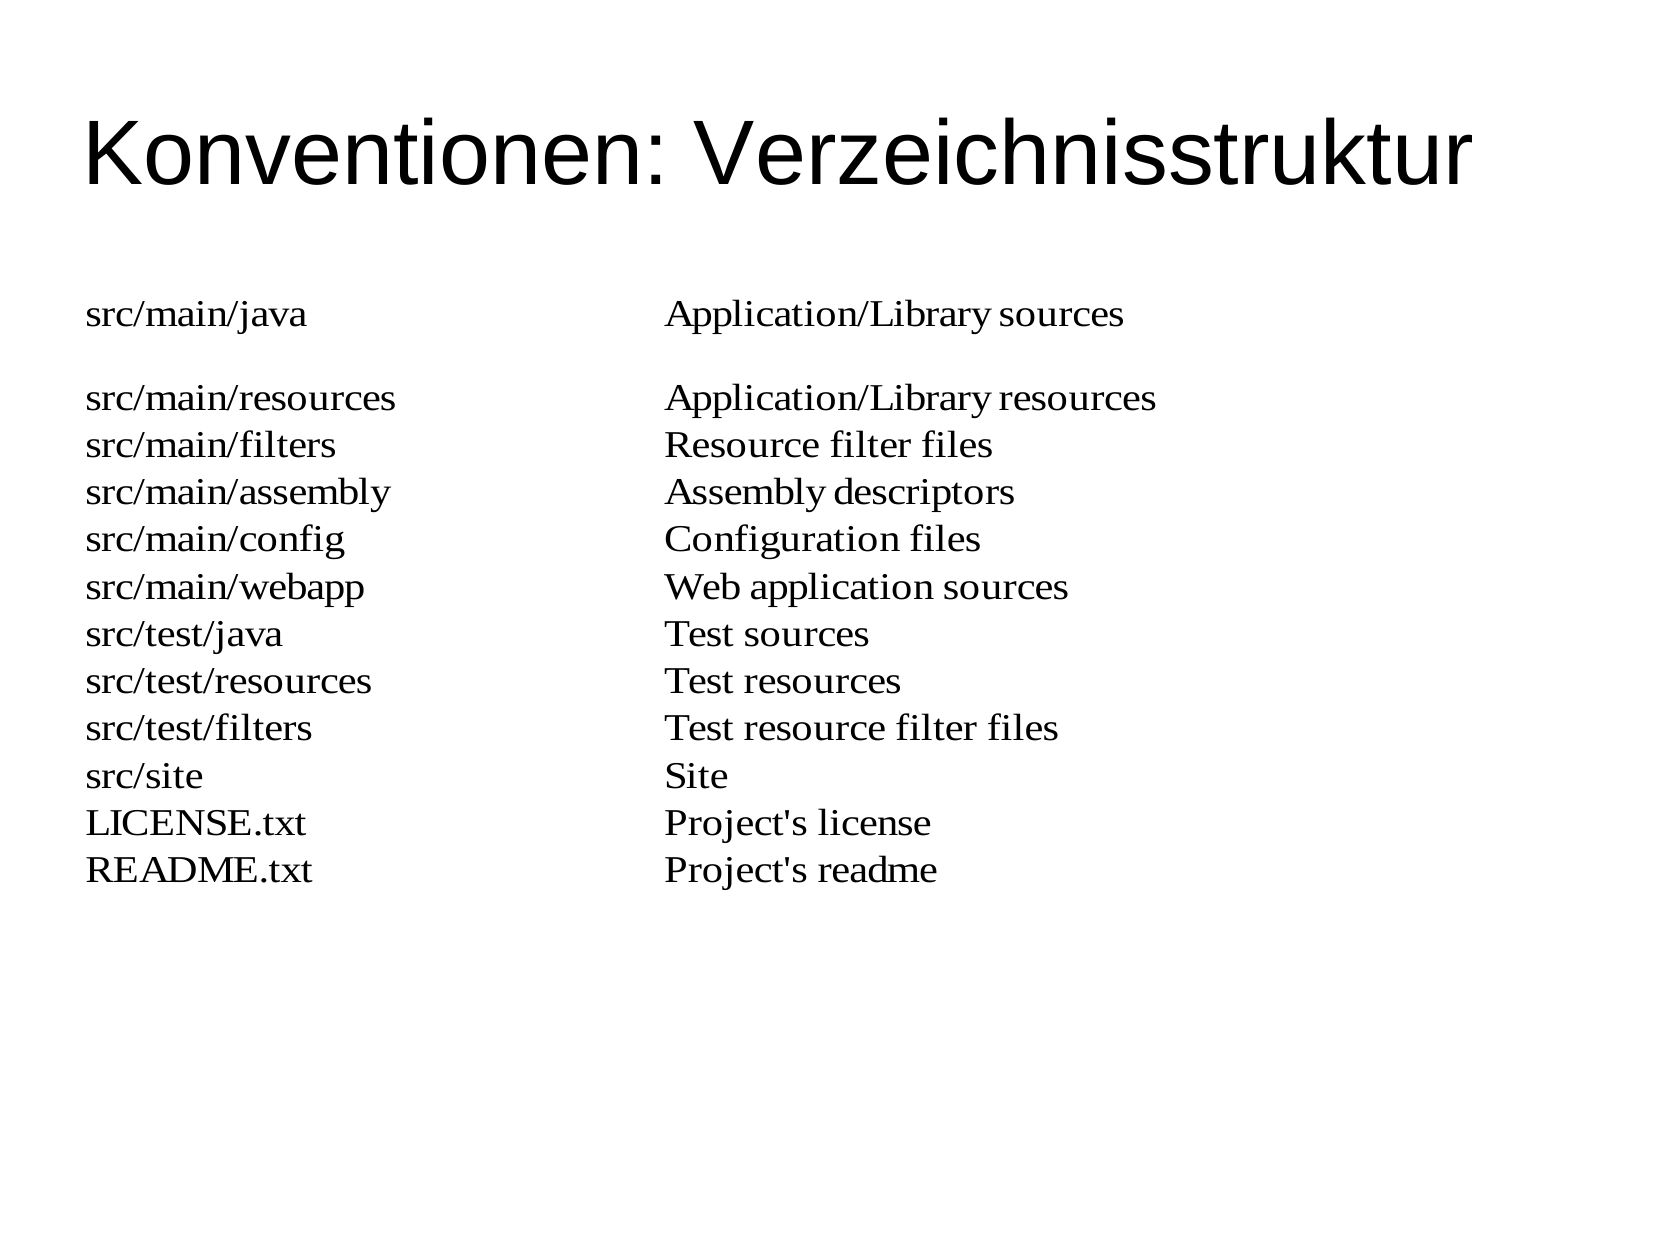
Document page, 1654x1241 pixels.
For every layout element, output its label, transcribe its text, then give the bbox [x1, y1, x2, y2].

chart [82, 290, 1571, 1109]
title Konventionen: Verzeichnisstruktur [82, 49, 1571, 257]
